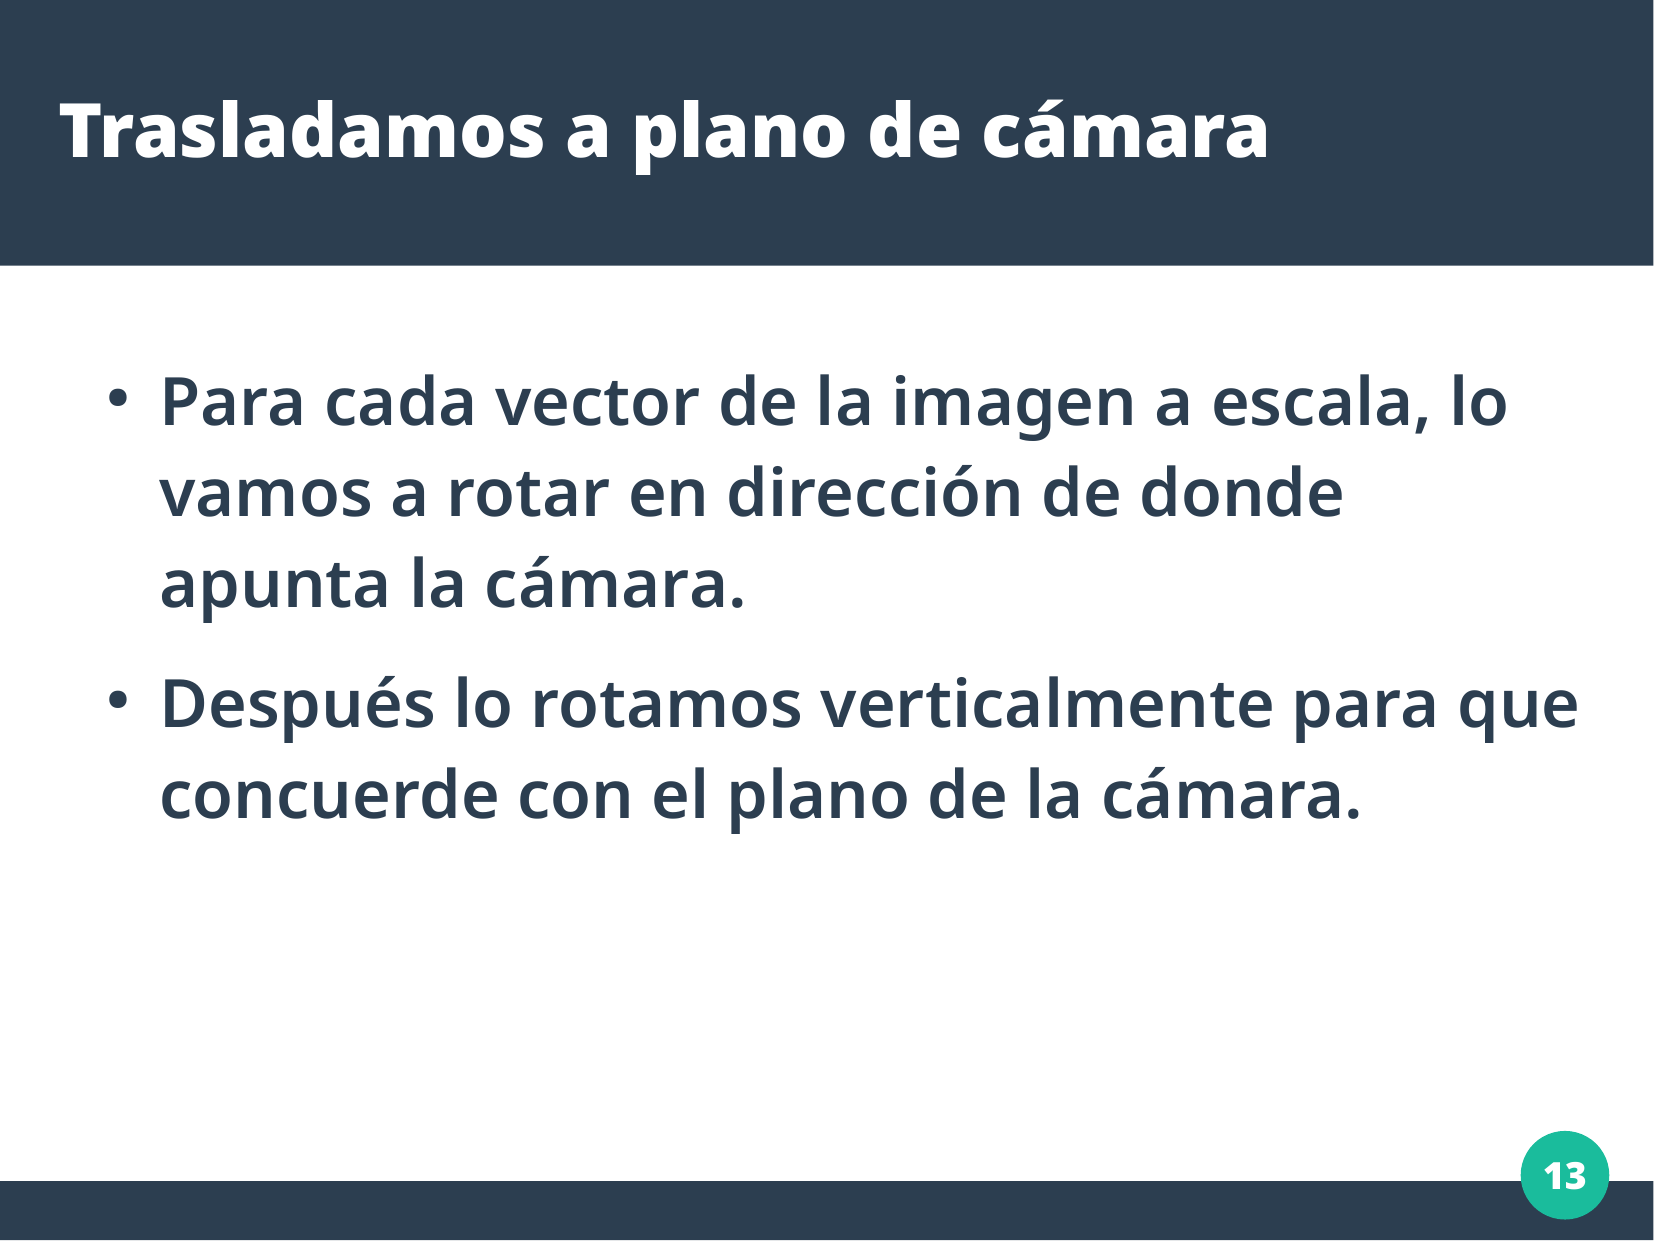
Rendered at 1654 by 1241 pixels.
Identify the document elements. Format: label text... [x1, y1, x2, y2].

title Trasladamos a plano de cámara [59, 49, 1595, 207]
list Para cada vector de la imagen a escala, lo vamos a rotar en dirección de donde apunta la cámara. Después lo rotamos verticalmente para que concuerde con el plano de la cámara. [88, 354, 1595, 1004]
